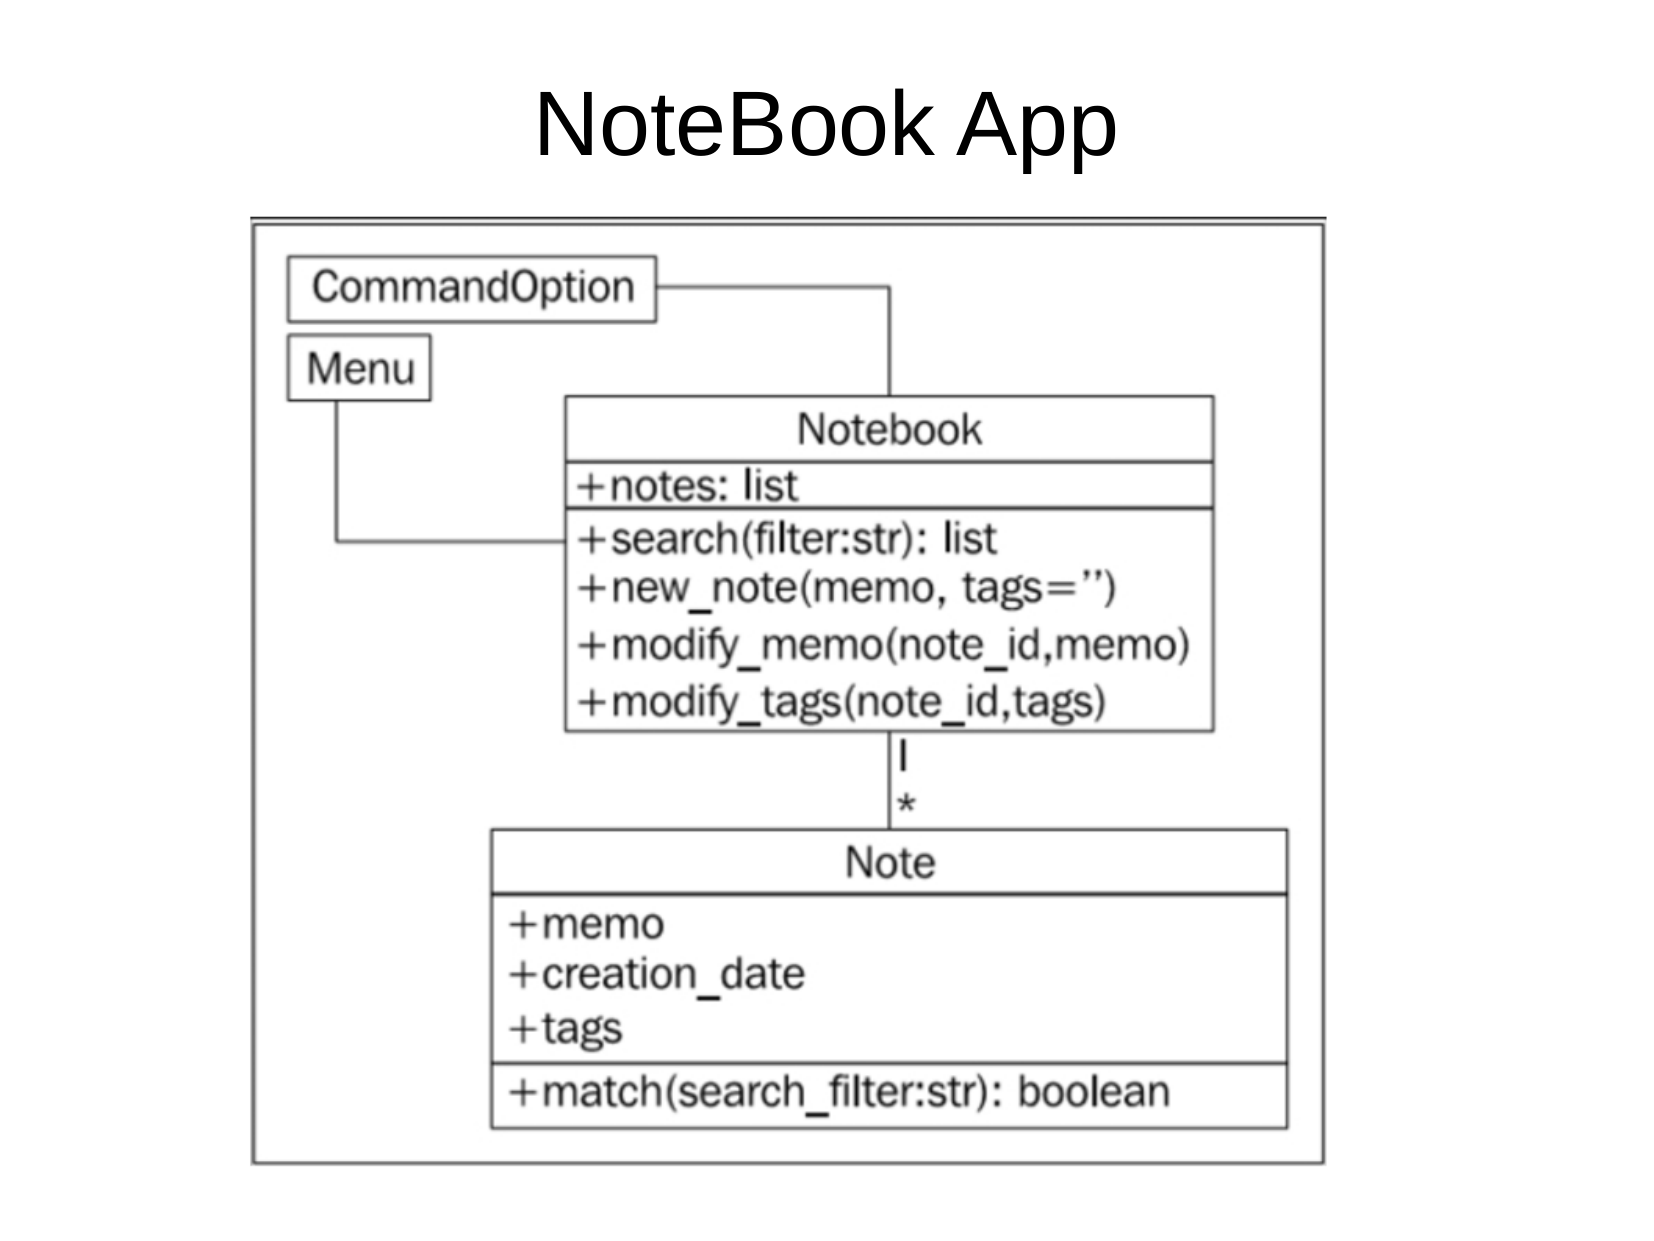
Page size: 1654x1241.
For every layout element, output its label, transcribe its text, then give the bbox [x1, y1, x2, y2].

title NoteBook App [82, 15, 1571, 223]
picture [213, 189, 1355, 1186]
